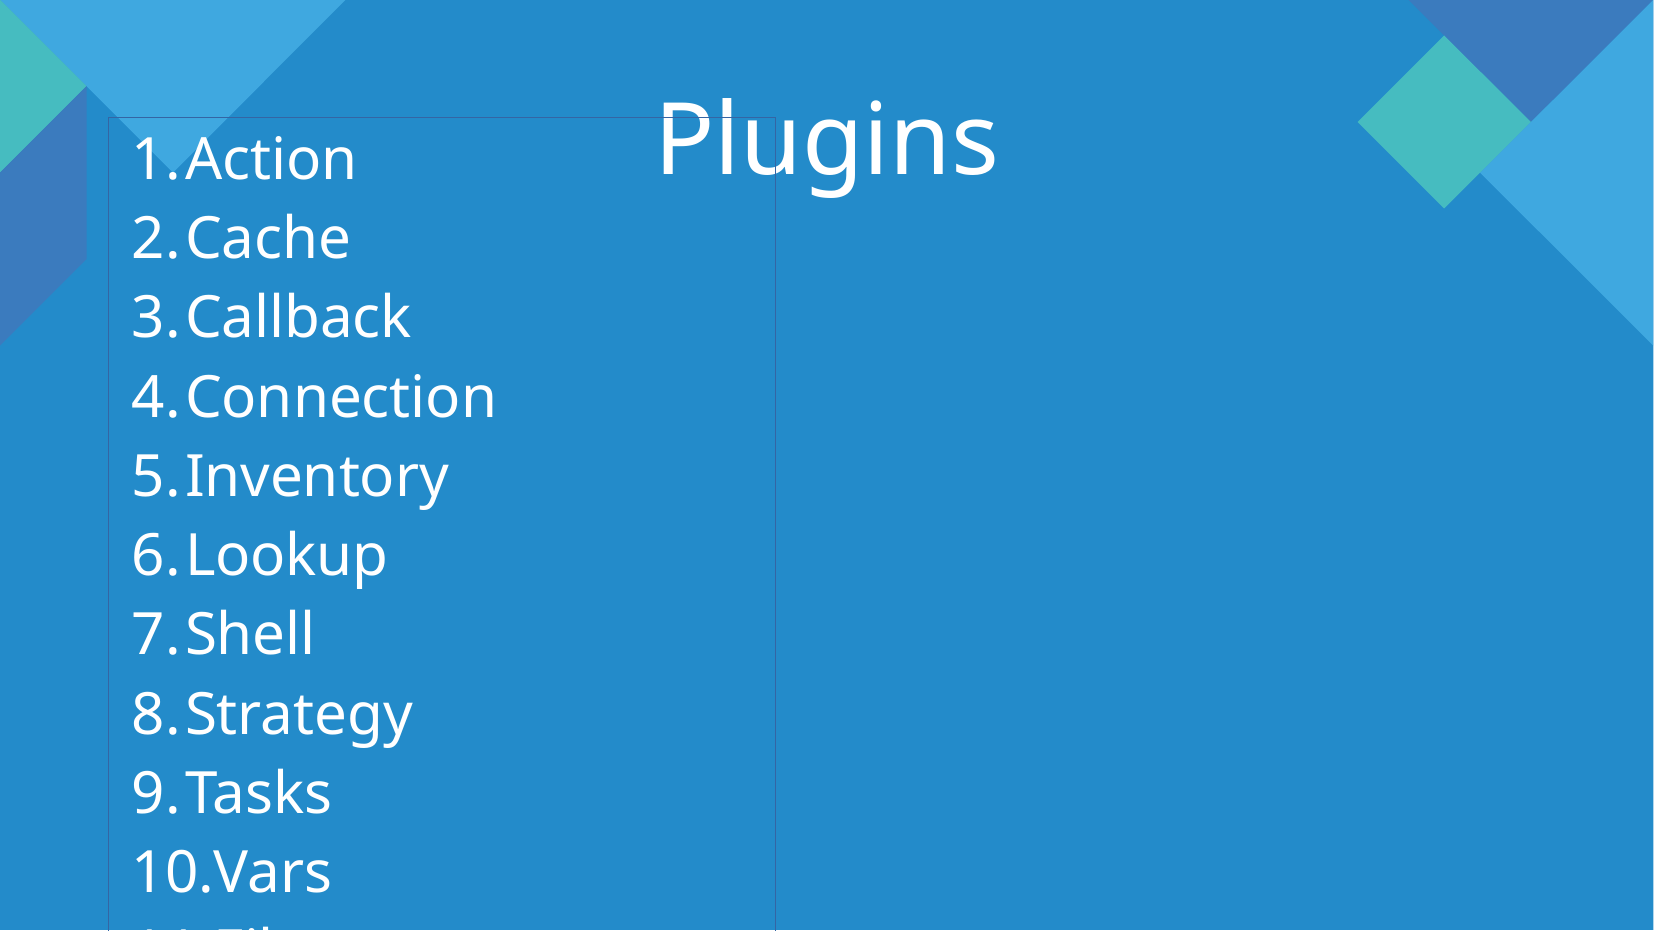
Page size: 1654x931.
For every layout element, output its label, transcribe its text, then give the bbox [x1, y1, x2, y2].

title Plugins [59, 47, 1595, 225]
text_box Action Cache Callback Connection Inventory Lookup Shell Strategy Tasks Vars Filters [108, 117, 776, 869]
